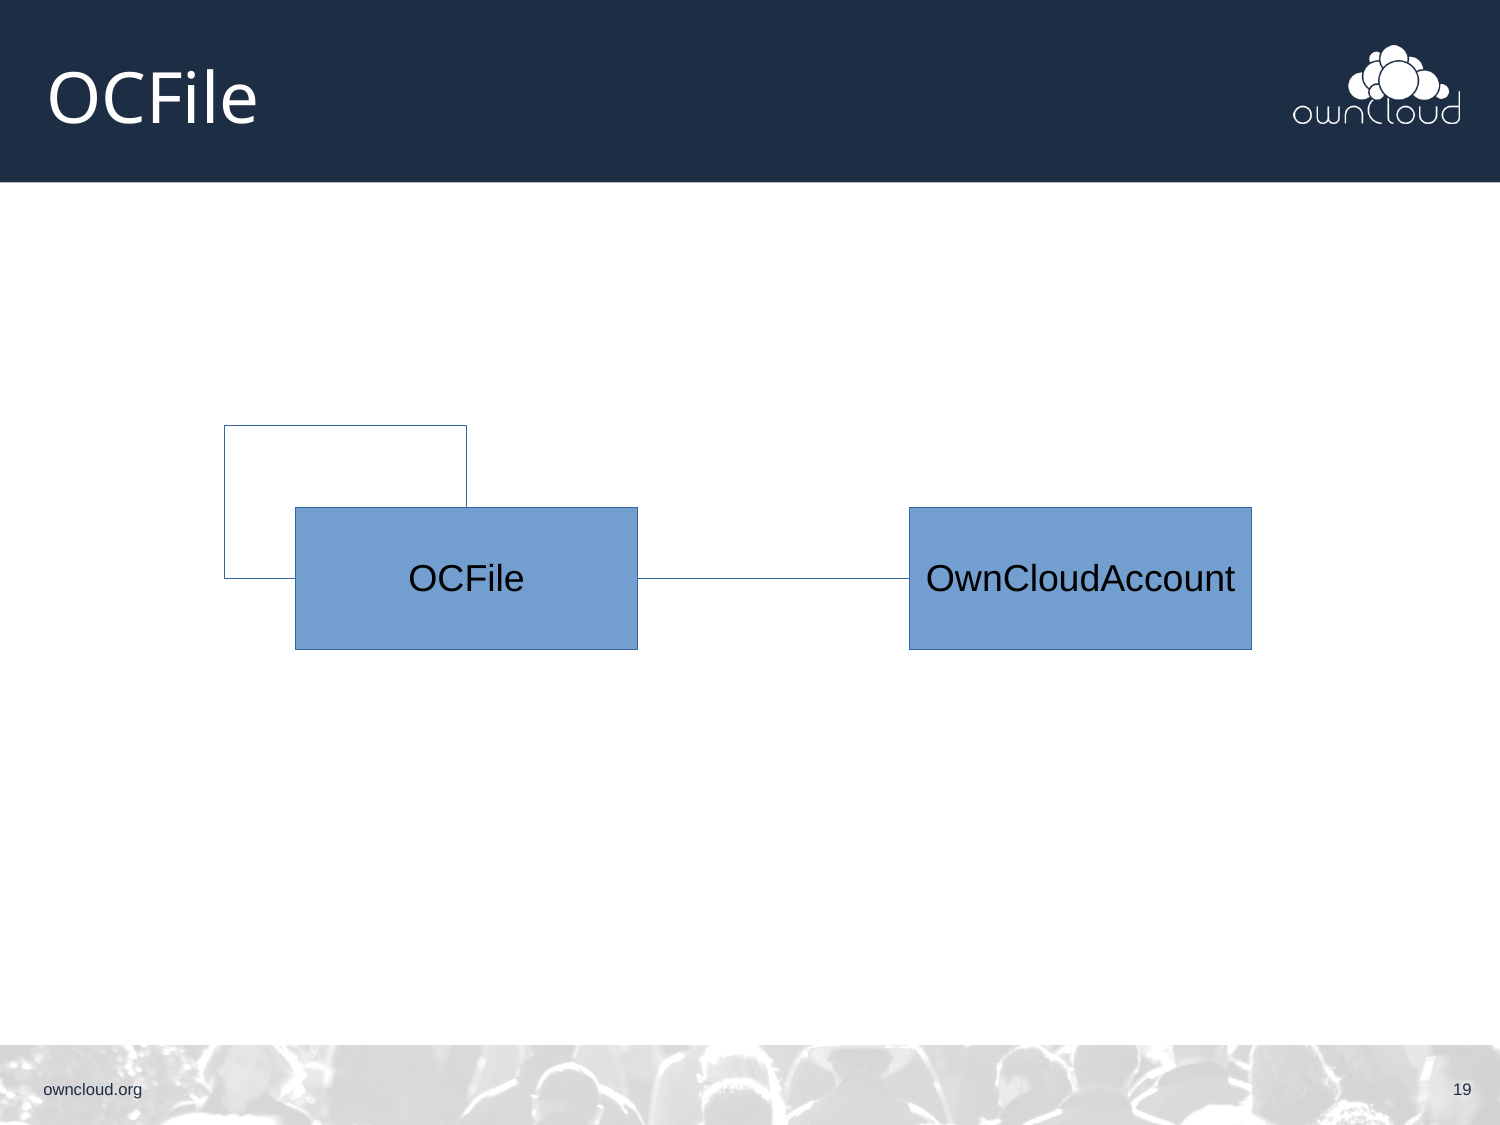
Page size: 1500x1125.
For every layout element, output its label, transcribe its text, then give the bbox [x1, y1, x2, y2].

title OCFile [46, 5, 1258, 187]
picture [0, 1045, 1500, 1125]
text_box OwnCloudAccount [909, 507, 1252, 650]
text_box OCFile [295, 507, 638, 650]
picture [1293, 45, 1460, 124]
